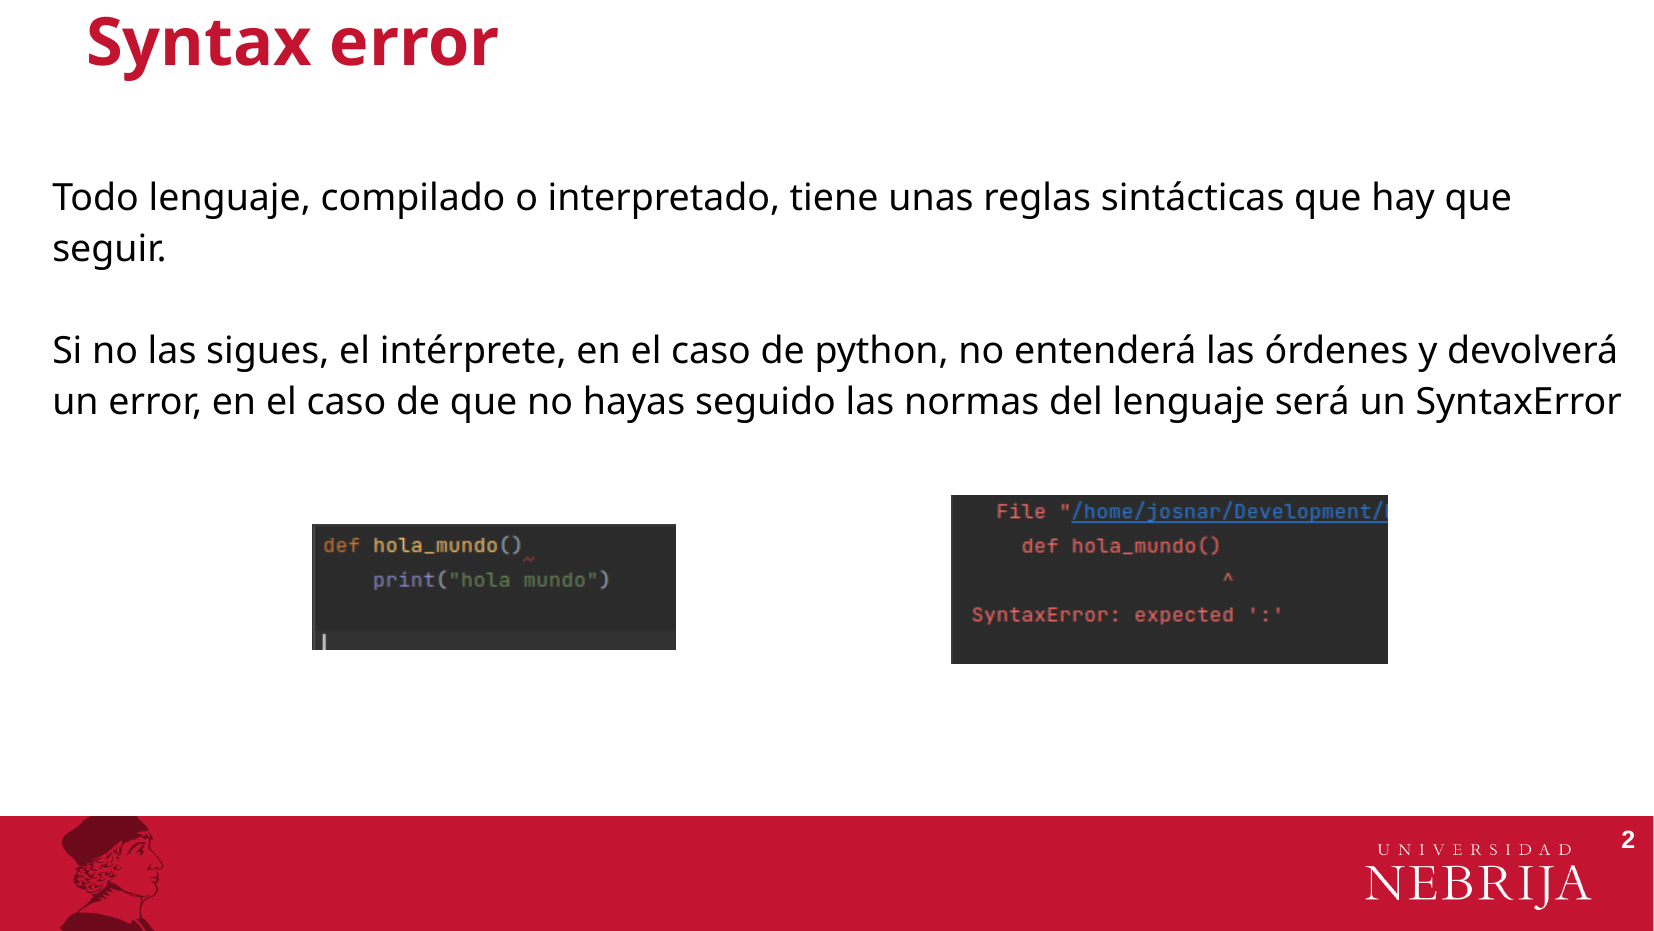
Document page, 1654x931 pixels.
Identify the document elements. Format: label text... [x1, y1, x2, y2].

picture [312, 524, 676, 650]
picture [0, 816, 1654, 931]
text_box Todo lenguaje, compilado o interpretado, tiene unas reglas sintácticas que hay que seguir. Si no las sigues, el intérprete, en el caso de python, no entenderá las órdenes y devolverá un error, en el caso de que no hayas seguido las normas del lenguaje será un SyntaxError [37, 112, 1651, 788]
picture [951, 495, 1388, 664]
text_box Syntax error [0, 0, 1650, 87]
